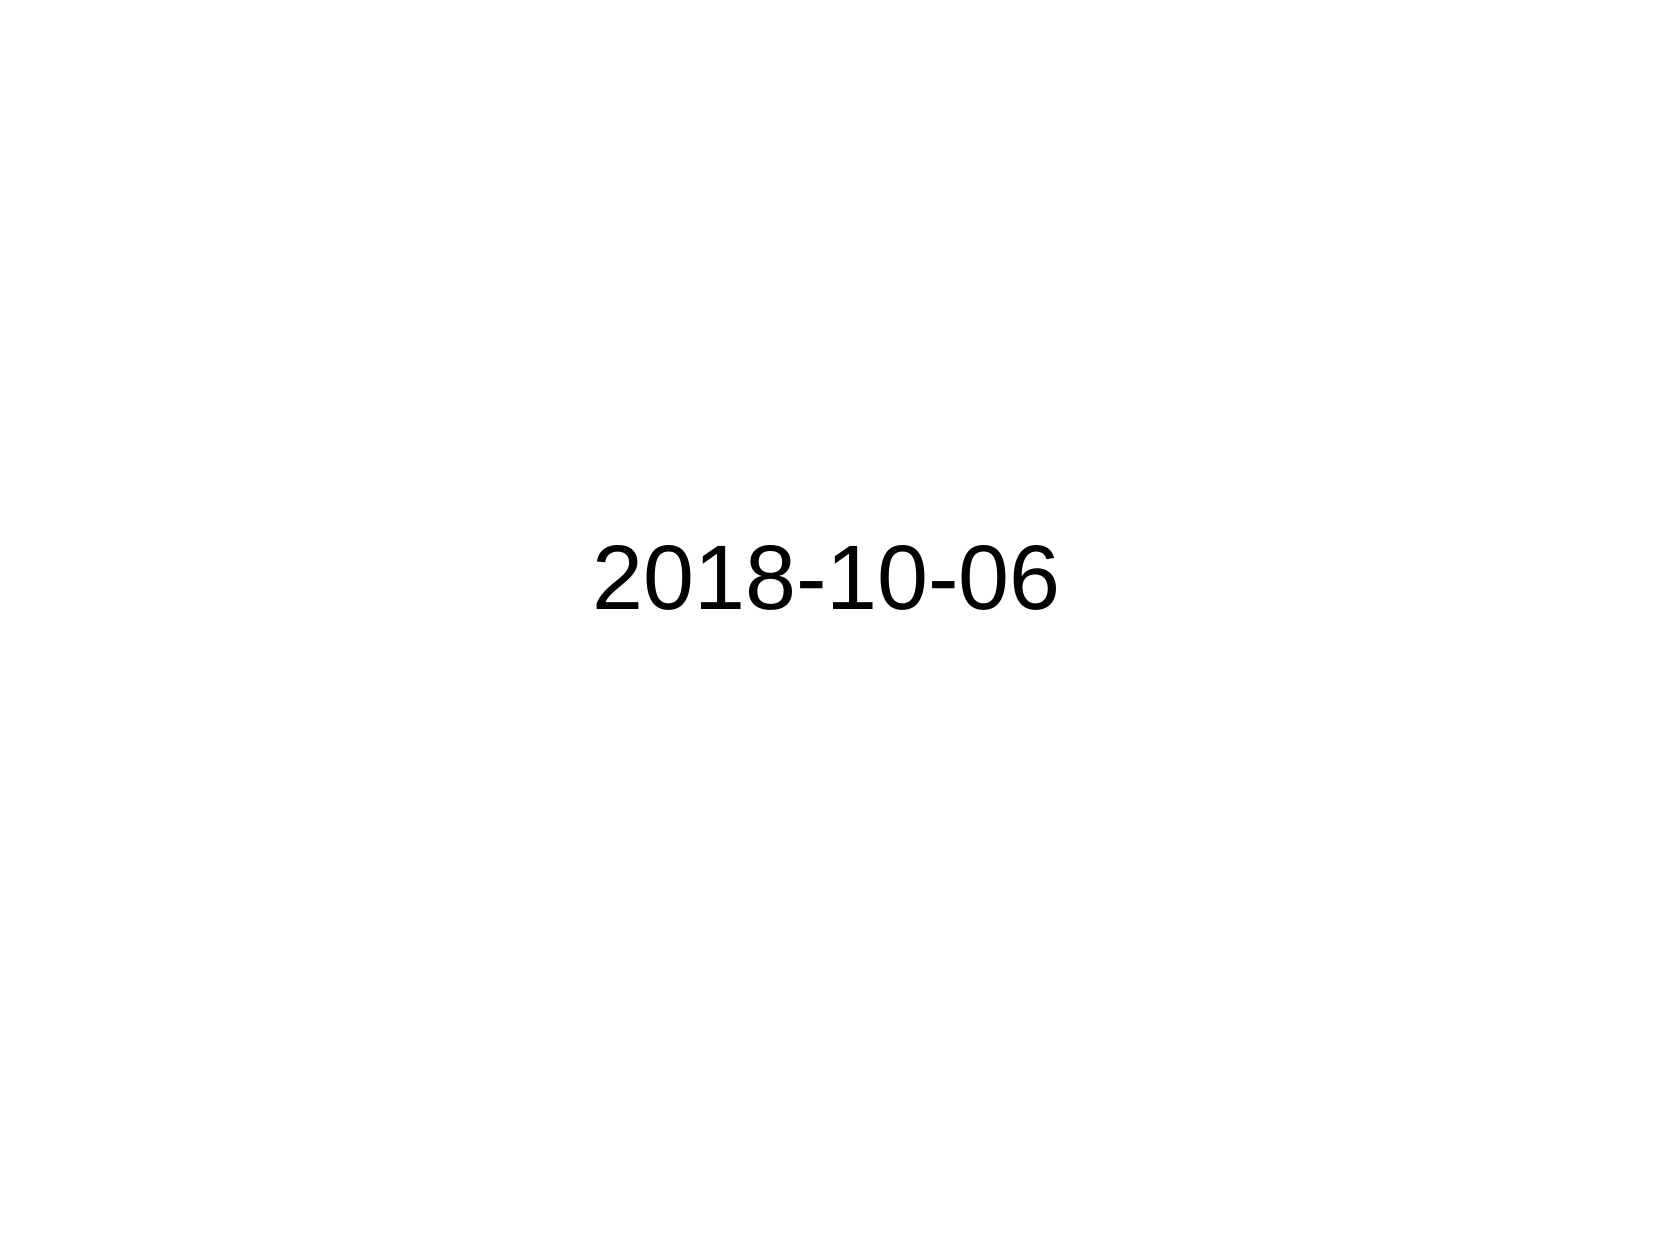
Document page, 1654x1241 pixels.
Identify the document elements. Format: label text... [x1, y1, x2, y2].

title 2018-10-06 [82, 474, 1571, 682]
